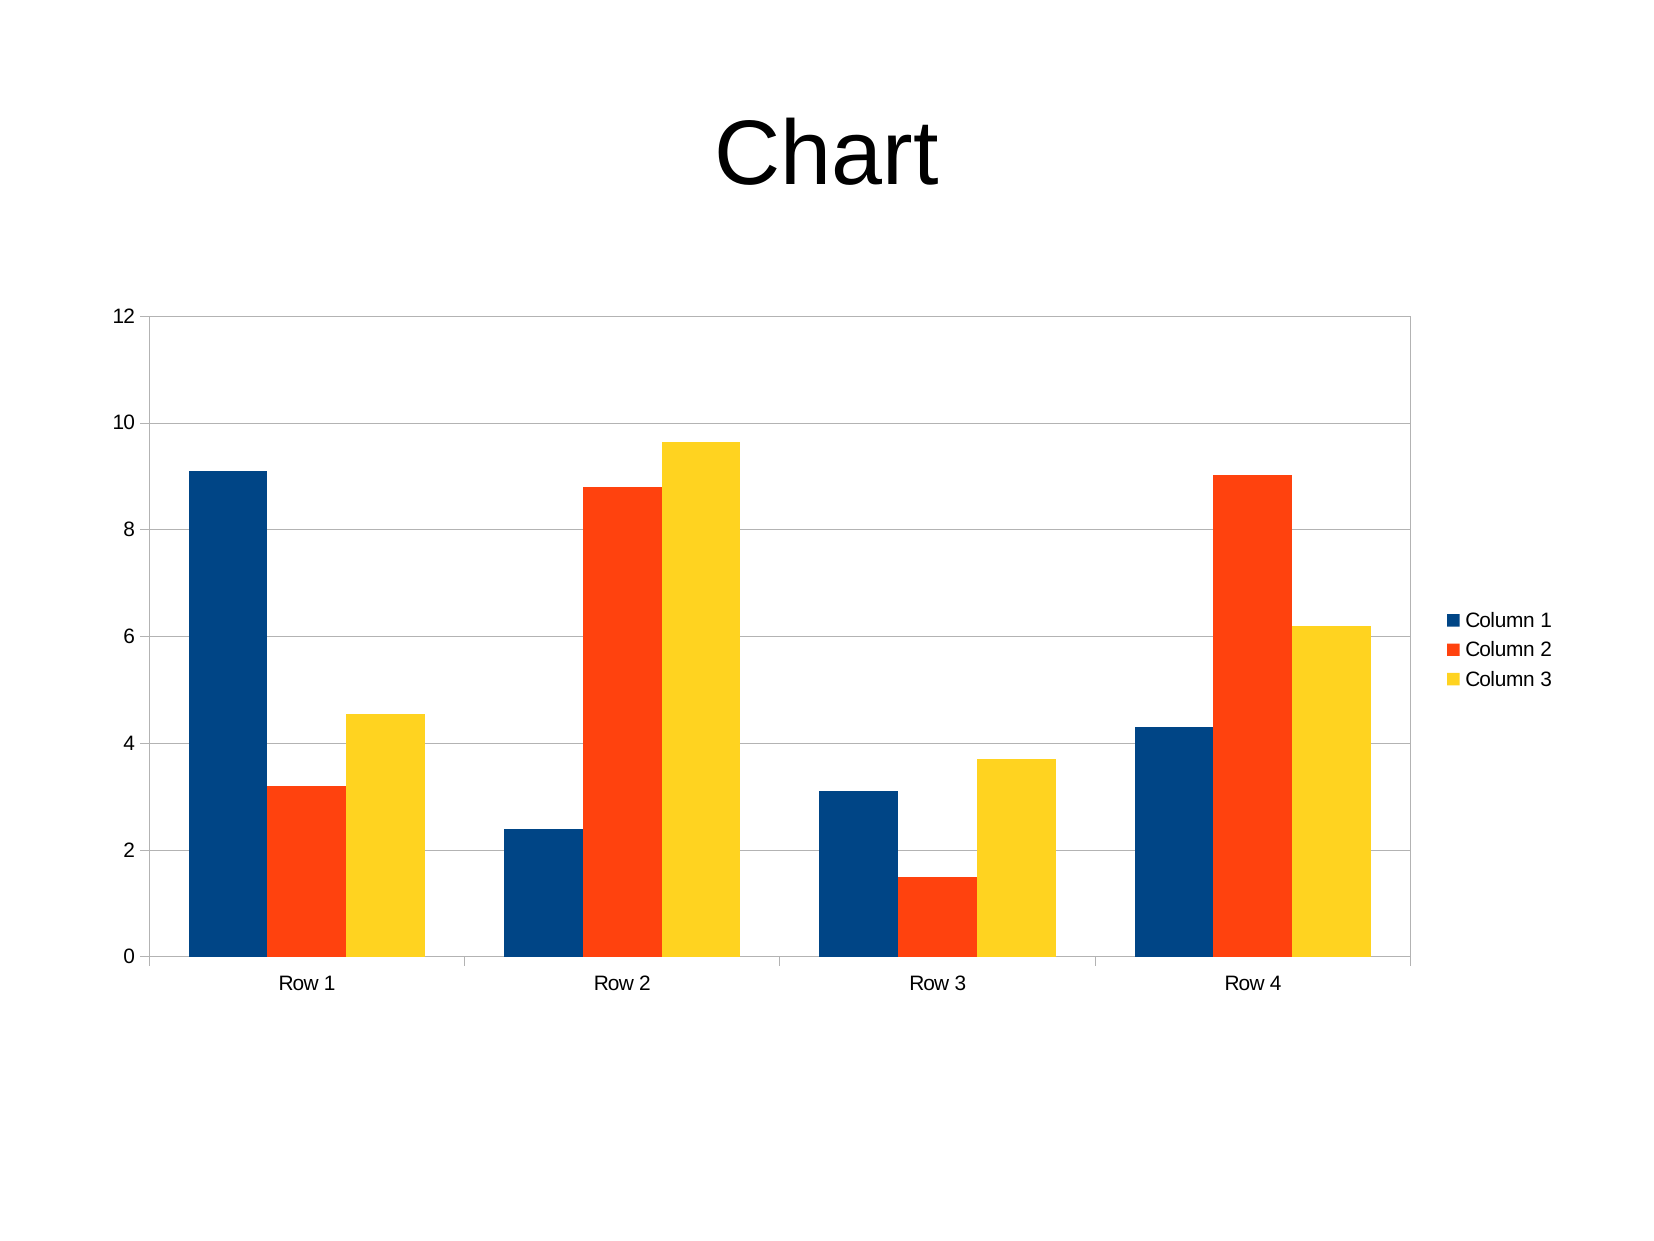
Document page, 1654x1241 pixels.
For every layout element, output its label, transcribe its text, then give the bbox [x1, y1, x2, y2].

title Chart [82, 49, 1571, 257]
chart [82, 290, 1571, 1010]
